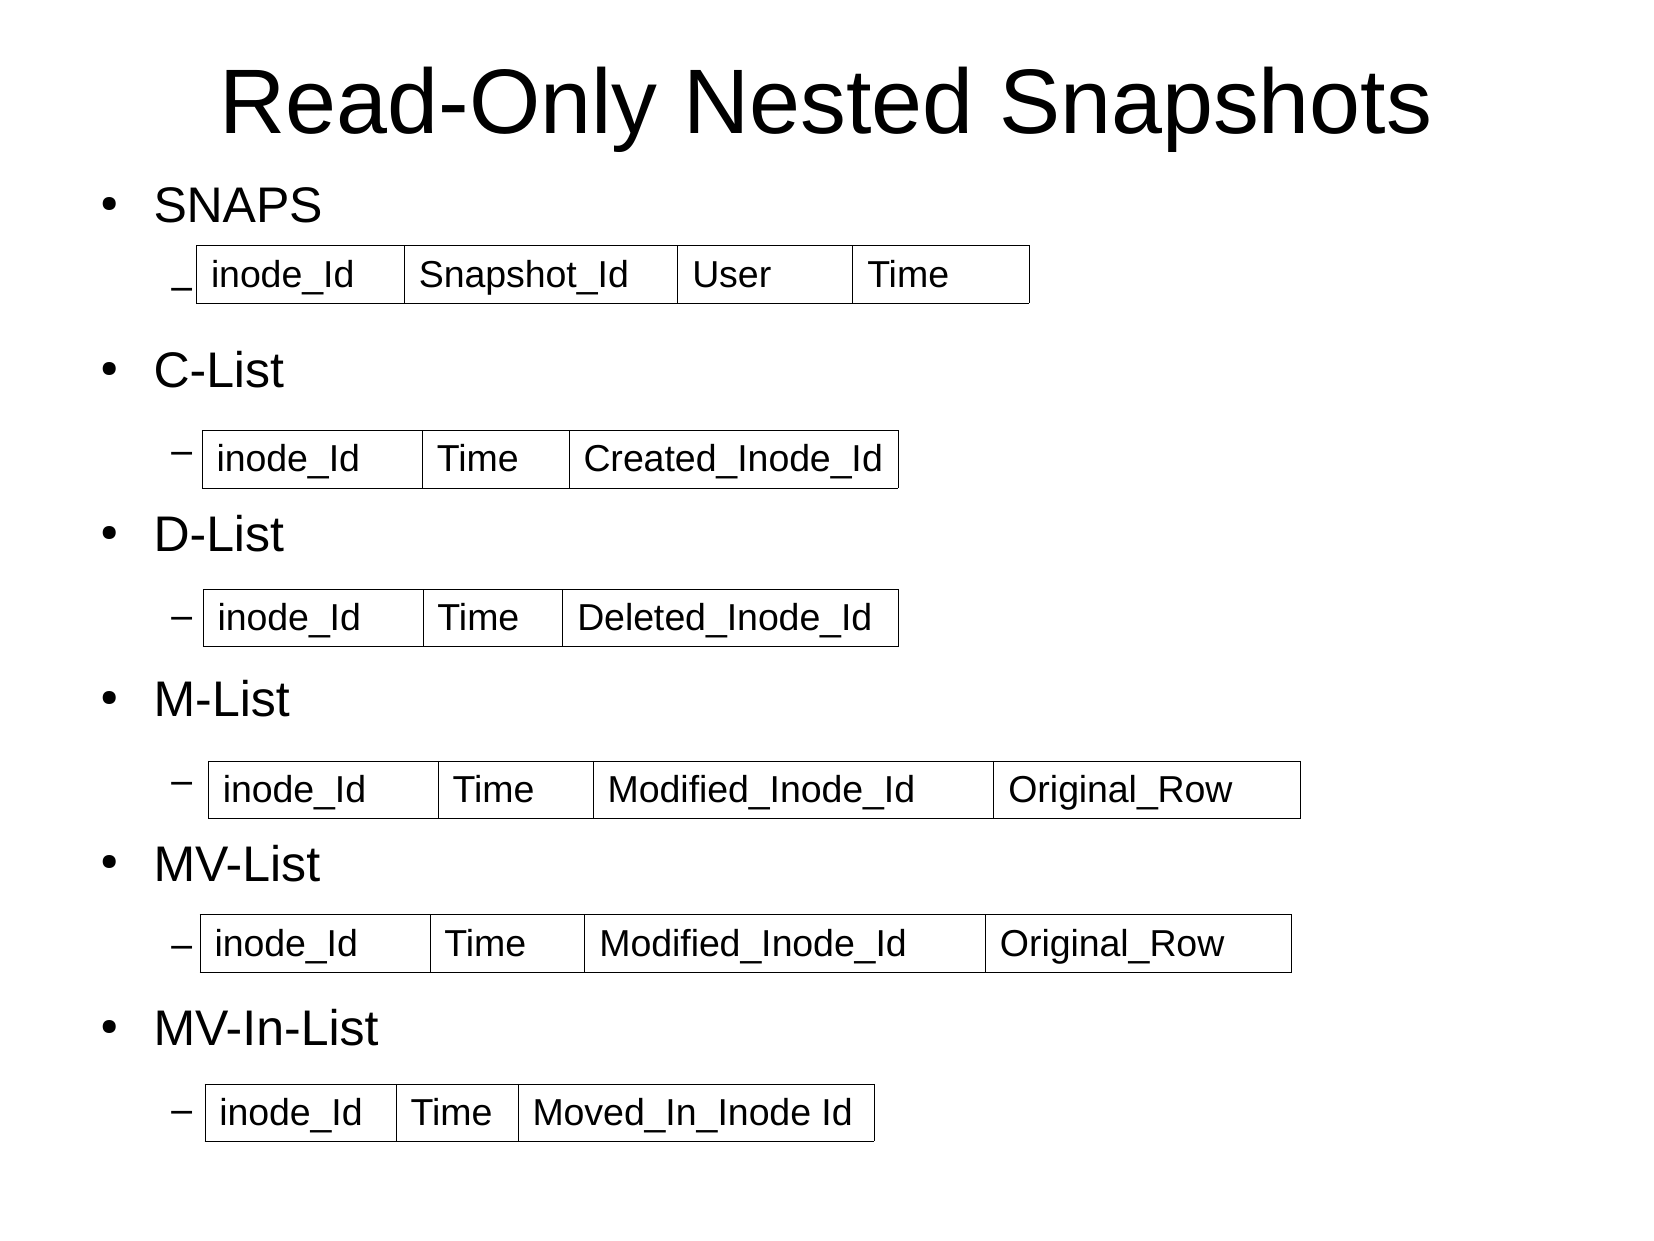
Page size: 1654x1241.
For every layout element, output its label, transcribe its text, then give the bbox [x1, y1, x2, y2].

table_header Time [853, 246, 1029, 303]
table_header inode_Id [204, 590, 423, 646]
table_header inode_Id [203, 431, 422, 488]
table_header Time [424, 590, 562, 646]
table_header Snapshot_Id [405, 246, 677, 303]
table_header inode_Id [206, 1085, 396, 1141]
table_header Original_Row [986, 915, 1291, 972]
table_header Time [423, 431, 569, 488]
table_header Modified_Inode_Id [585, 915, 985, 972]
list SNAPS C-List D-List M-List MV-List MV-In-List [82, 177, 1538, 1182]
title Read-Only Nested Snapshots [82, 50, 1571, 256]
table_header Modified_Inode_Id [594, 762, 993, 818]
table_header Created_Inode_Id [570, 431, 898, 488]
table_header Moved_In_Inode Id [519, 1085, 874, 1141]
table_header Time [397, 1085, 518, 1141]
table_header inode_Id [201, 915, 430, 972]
table_header Original_Row [994, 762, 1300, 818]
table_header inode_Id [209, 762, 438, 818]
table_header Time [431, 915, 584, 972]
table_header Deleted_Inode_Id [563, 590, 898, 646]
table_header User [678, 246, 852, 303]
table_header Time [439, 762, 593, 818]
table_header inode_Id [197, 246, 404, 303]
